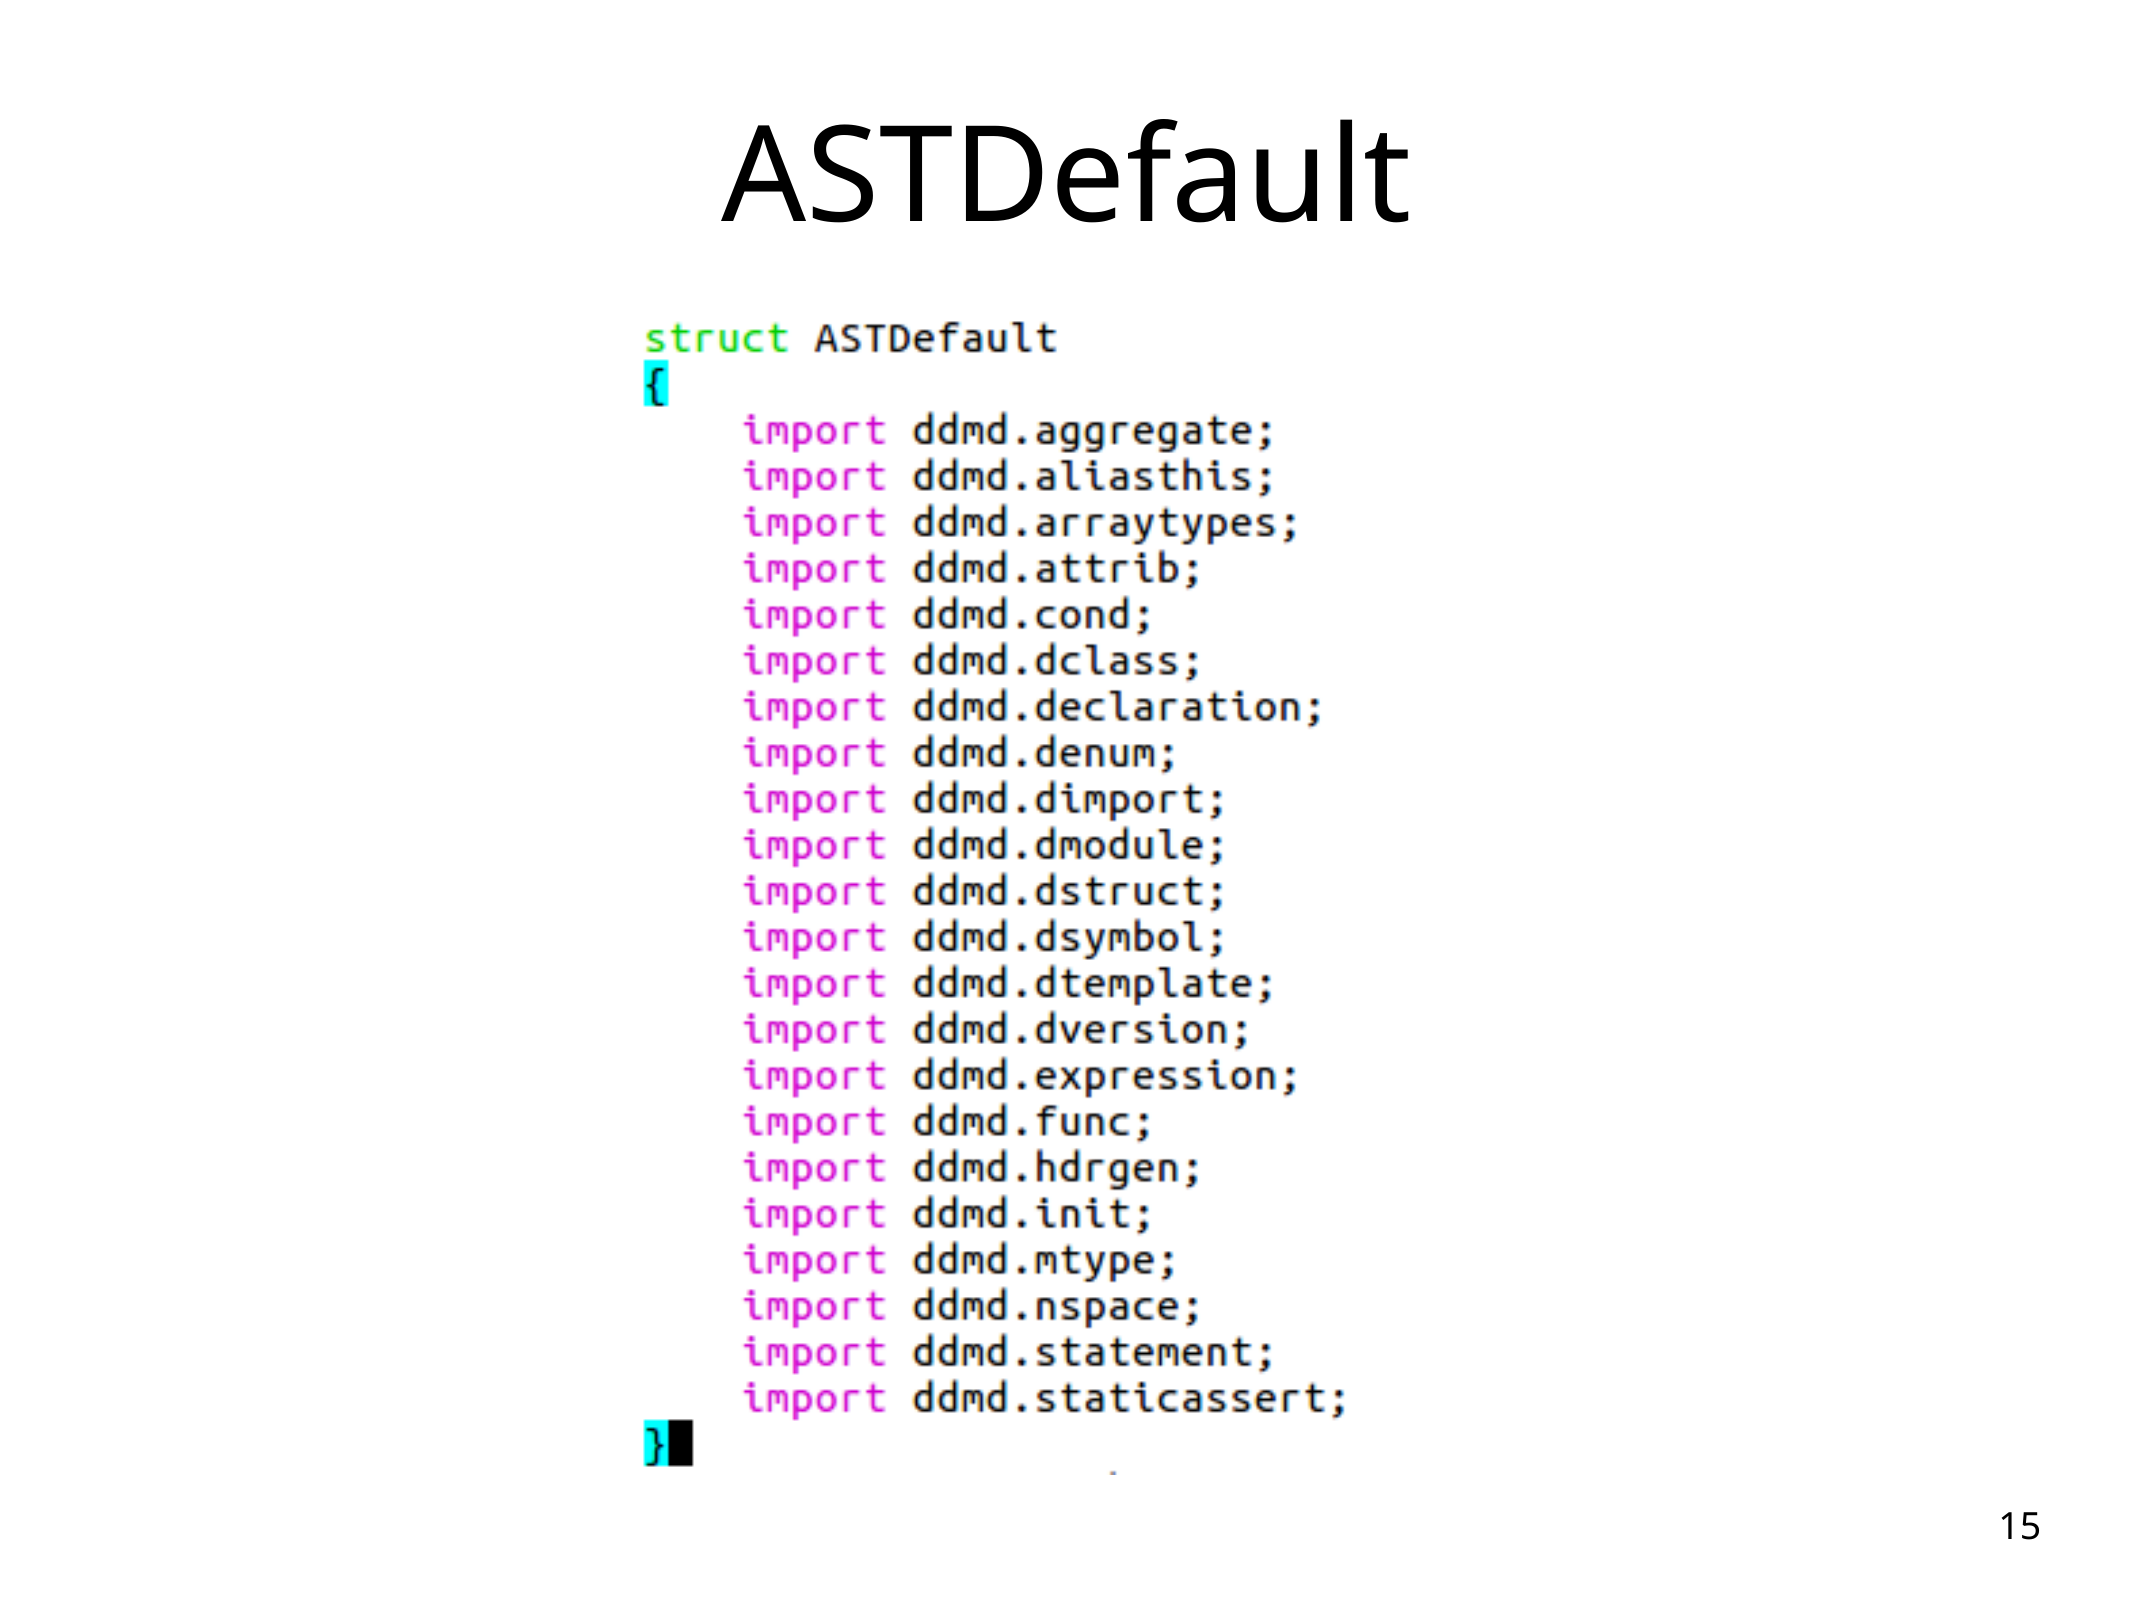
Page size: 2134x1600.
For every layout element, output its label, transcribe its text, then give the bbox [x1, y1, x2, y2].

title ASTDefault [79, 72, 2055, 263]
picture [634, 312, 1499, 1475]
